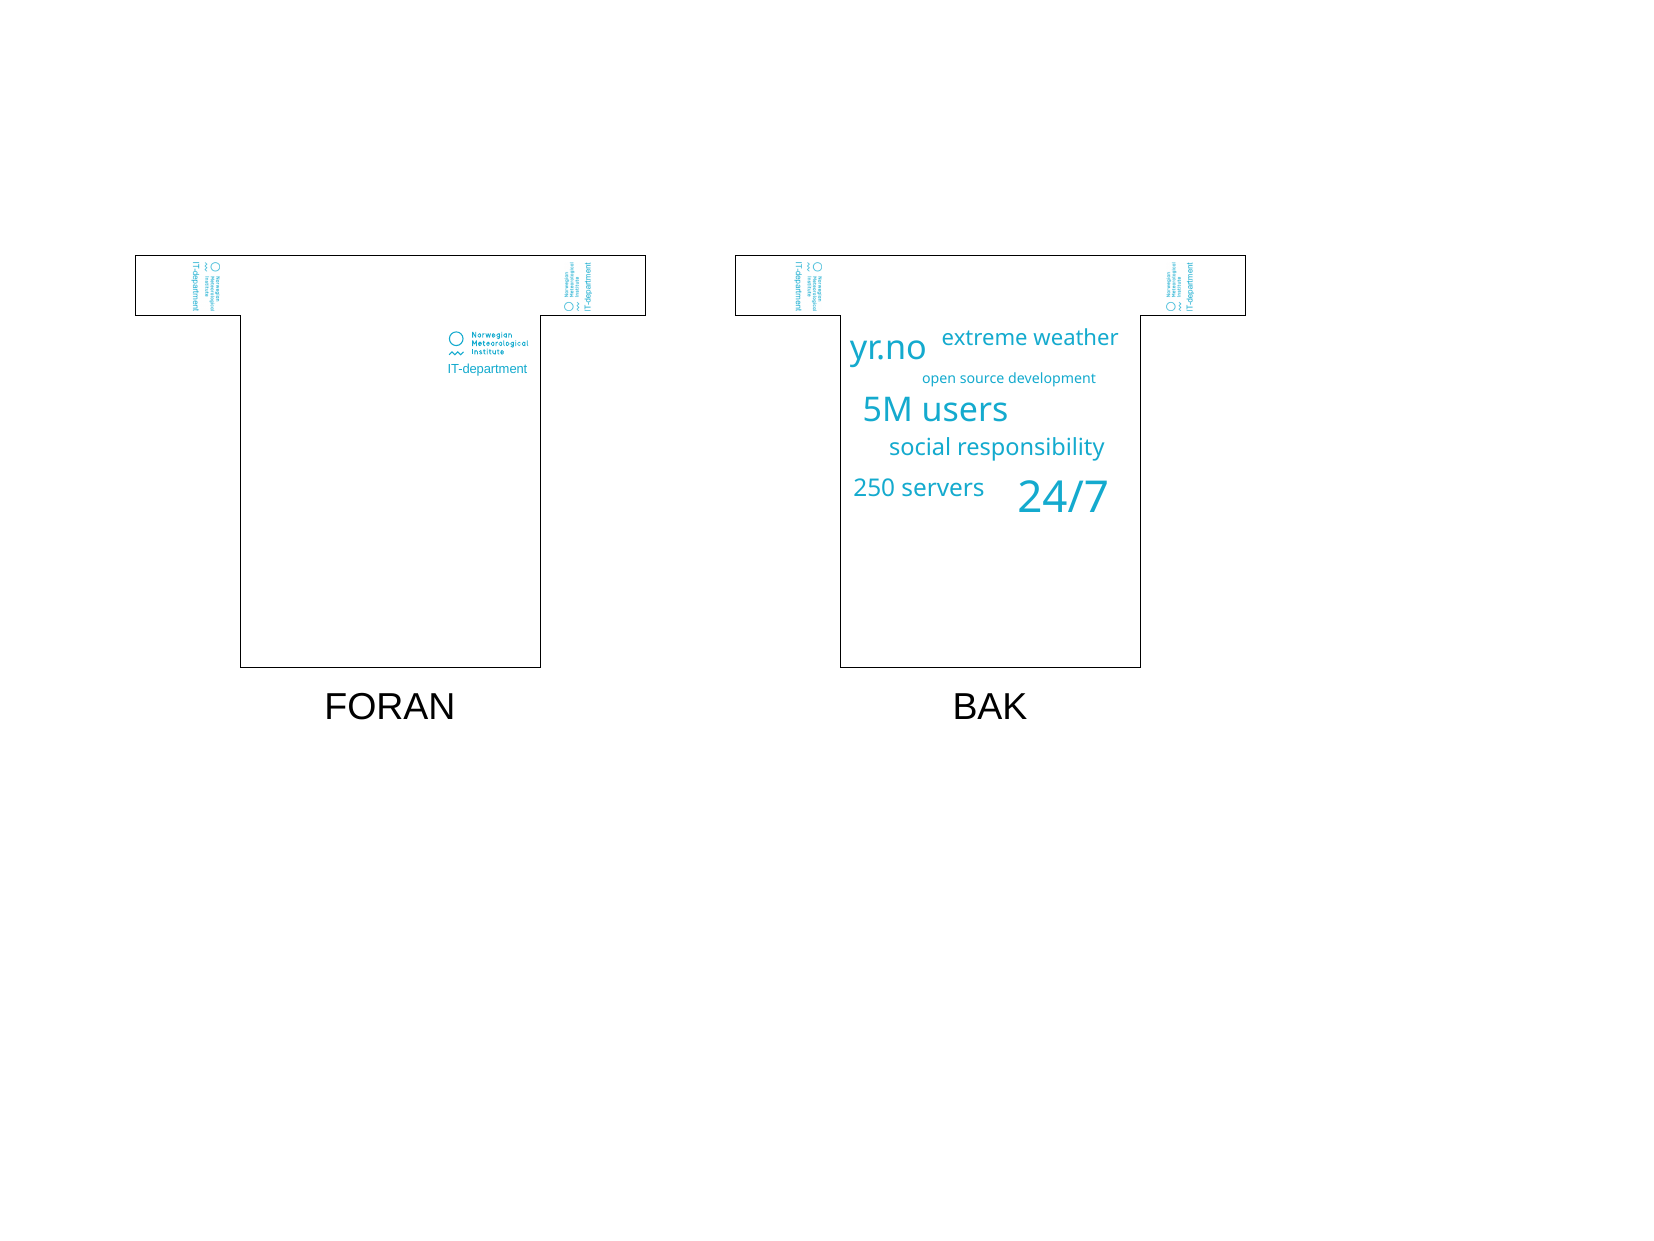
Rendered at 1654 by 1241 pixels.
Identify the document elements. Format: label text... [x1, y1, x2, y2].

text_box [135, 255, 646, 668]
picture [839, 321, 1135, 531]
text_box BAK [937, 678, 1043, 736]
text_box FORAN [309, 678, 471, 736]
picture [564, 262, 592, 311]
picture [1166, 262, 1194, 311]
picture [794, 262, 822, 311]
picture [191, 262, 220, 311]
picture [448, 331, 529, 376]
text_box [735, 255, 1246, 668]
